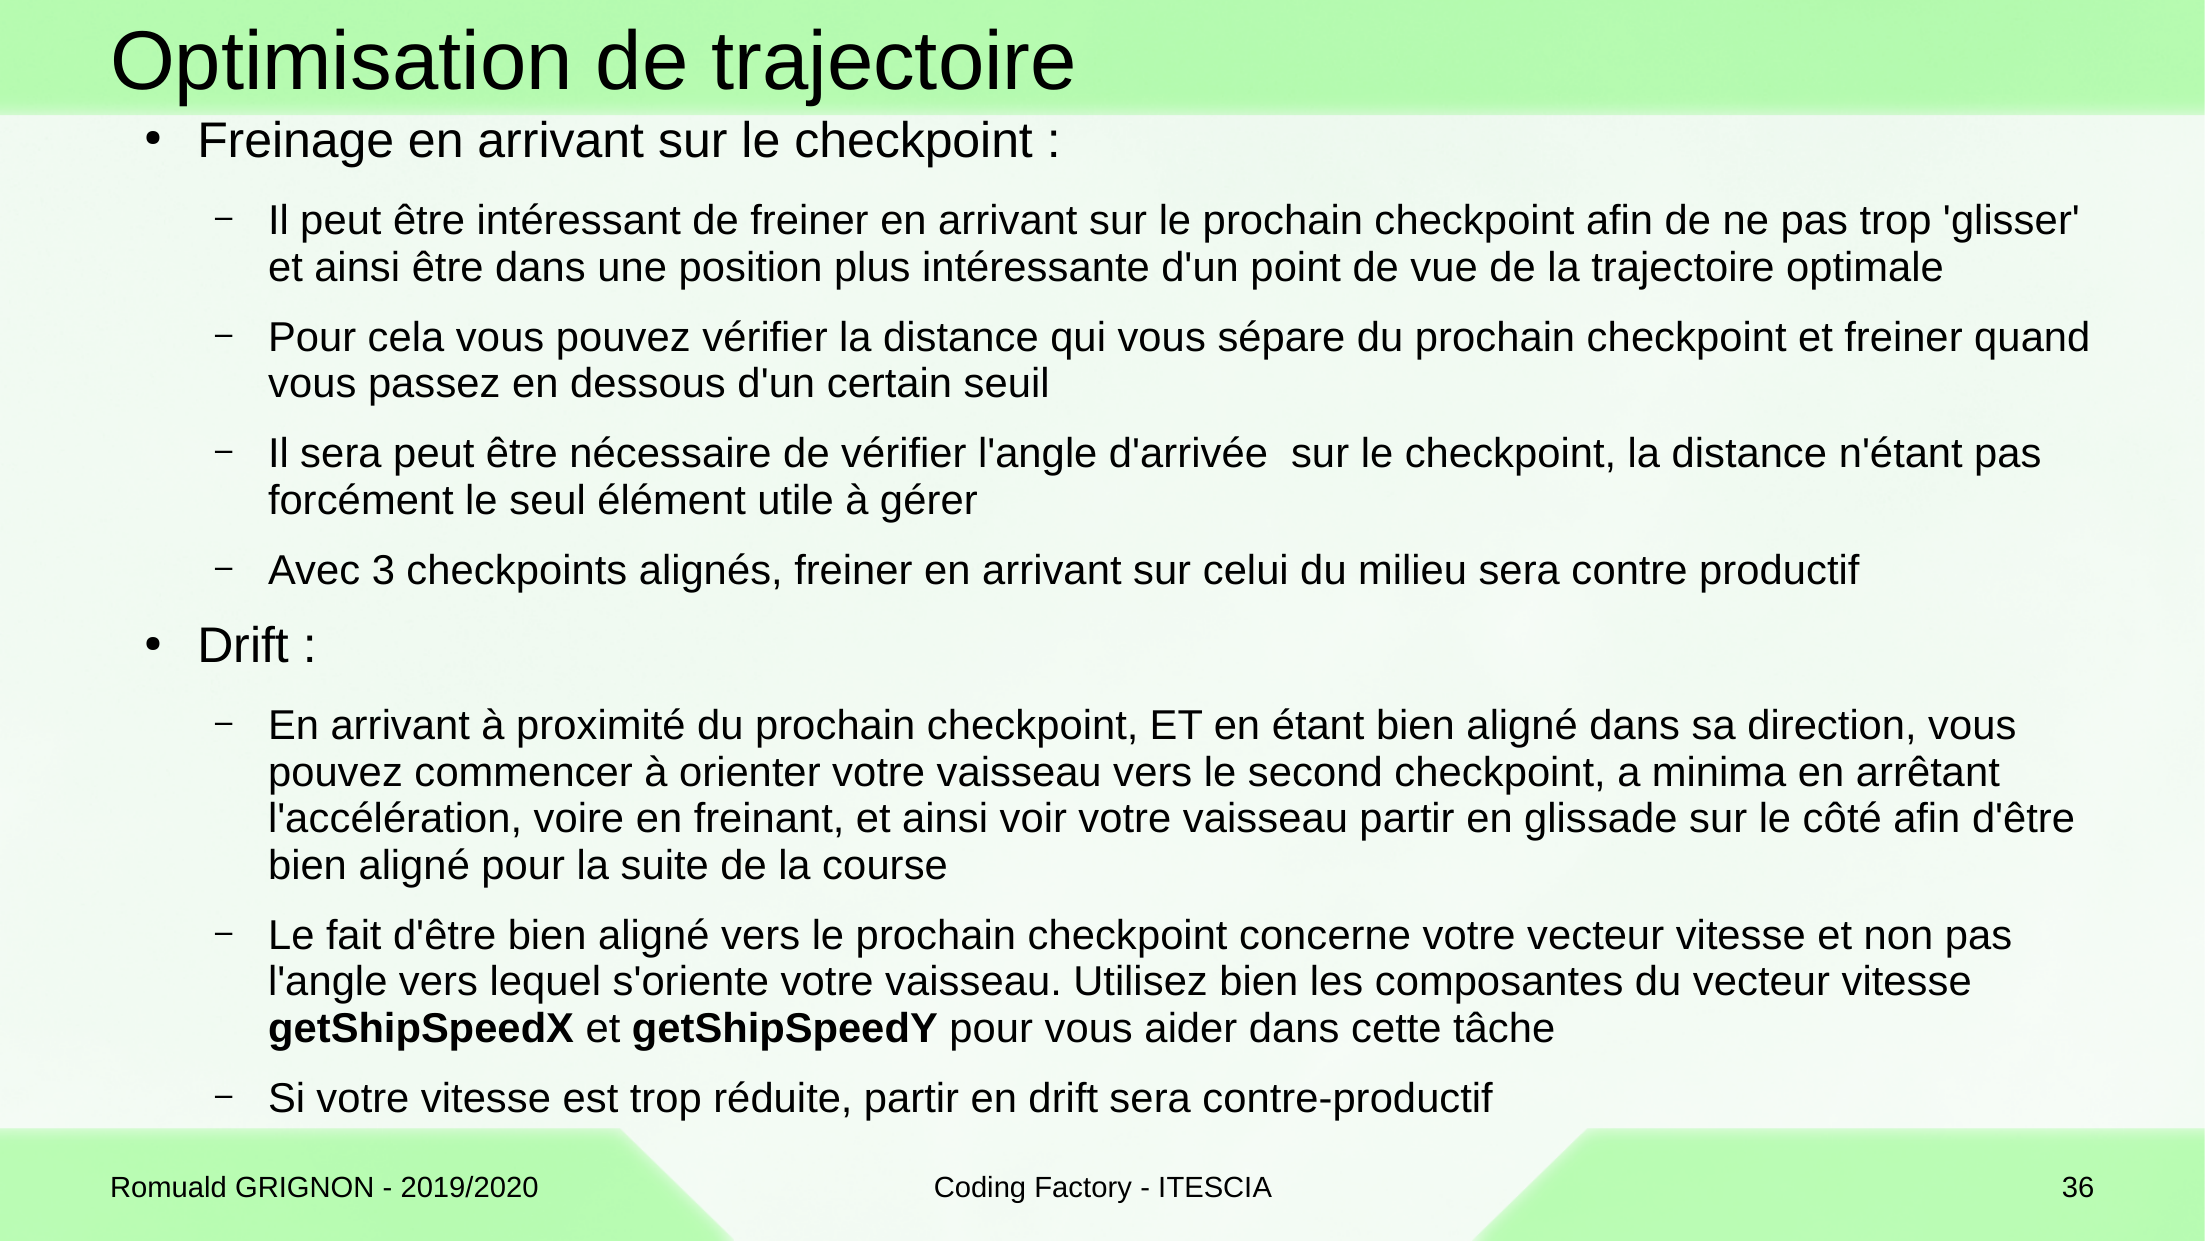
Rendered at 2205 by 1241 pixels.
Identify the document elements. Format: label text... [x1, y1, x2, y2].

list Freinage en arrivant sur le checkpoint : Il peut être intéressant de freiner en arrivant sur le prochain checkpoint afin de ne pas trop 'glisser' et ainsi être dans une position plus intéressante d'un point de vue de la trajectoire optimale Pour cela vous pouvez vérifier la distance qui vous sépare du prochain checkpoint et freiner quand vous passez en dessous d'un certain seuil Il sera peut être nécessaire de vérifier l'angle d'arrivée sur le checkpoint, la distance n'étant pas forcément le seul élément utile à gérer Avec 3 checkpoints alignés, freiner en arrivant sur celui du milieu sera contre productif Drift : En arrivant à proximité du prochain checkpoint, ET en étant bien aligné dans sa direction, vous pouvez commencer à orienter votre vaisseau vers le second checkpoint, a minima en arrêtant l'accélération, voire en freinant, et ainsi voir votre vaisseau partir en glissade sur le côté afin d'être bien aligné pour la suite de la course Le fait d'être bien aligné vers le prochain checkpoint concerne votre vecteur vitesse et non pas l'angle vers lequel s'oriente votre vaisseau. Utilisez bien les composantes du vecteur vitesse getShipSpeedX et getShipSpeedY pour vous aider dans cette tâche Si votre vitesse est trop réduite, partir en drift sera contre-productif [126, 182, 2111, 1127]
title Optimisation de trajectoire [110, 49, 2095, 257]
picture [0, 0, 2205, 1241]
